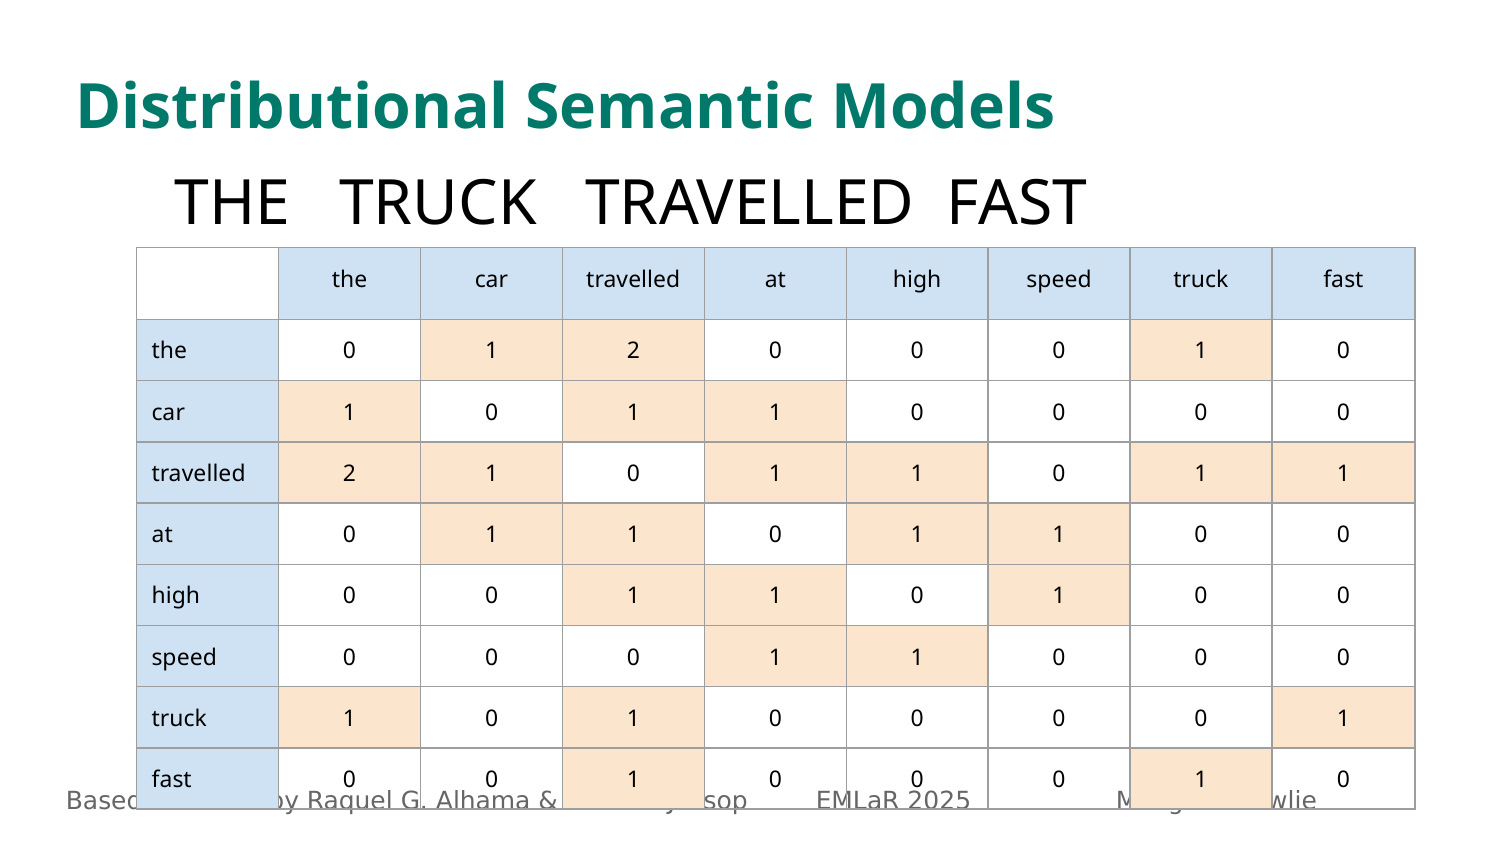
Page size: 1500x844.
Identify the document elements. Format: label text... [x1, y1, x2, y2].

table_cell 0 [279, 320, 420, 380]
table_cell 0 [1273, 320, 1414, 380]
table_cell 2 [279, 443, 420, 502]
table_cell 1 [563, 565, 704, 625]
table_cell 0 [847, 381, 987, 441]
table_cell the [137, 320, 278, 380]
table_cell 0 [421, 687, 562, 747]
table_cell 1 [705, 381, 846, 441]
title Distributional Semantic Models [75, 33, 1425, 175]
table_header the [279, 248, 420, 319]
table_cell 0 [989, 381, 1129, 441]
table_cell 1 [563, 504, 704, 564]
table_cell 1 [563, 749, 704, 808]
table_cell 0 [1131, 565, 1271, 625]
table_cell 0 [847, 687, 987, 747]
table_cell 1 [279, 381, 420, 441]
table_cell 1 [1131, 320, 1271, 380]
table_cell 0 [847, 320, 987, 380]
table_cell 1 [1131, 443, 1271, 502]
table_header [137, 248, 278, 319]
table_cell 0 [1273, 565, 1414, 625]
table_cell 0 [1273, 504, 1414, 564]
table_cell 1 [705, 626, 846, 686]
table_cell 0 [279, 626, 420, 686]
table_cell 2 [563, 320, 704, 380]
table_cell 1 [1131, 749, 1271, 808]
table_cell 0 [421, 565, 562, 625]
table_cell at [137, 504, 278, 564]
table_cell 1 [563, 381, 704, 441]
table_cell 0 [989, 443, 1129, 502]
table_cell 0 [989, 749, 1129, 808]
text_box THE TRUCK TRAVELLED FAST [163, 175, 1243, 234]
table_cell 1 [847, 443, 987, 502]
table_cell 0 [1131, 504, 1271, 564]
table_cell 0 [1131, 687, 1271, 747]
table_header at [705, 248, 846, 319]
table_cell 0 [279, 504, 420, 564]
table_cell 0 [989, 687, 1129, 747]
table_cell high [137, 565, 278, 625]
table_cell 1 [989, 504, 1129, 564]
table_header high [847, 248, 987, 319]
table_cell 0 [847, 749, 987, 808]
table_cell speed [137, 626, 278, 686]
table_cell 1 [847, 626, 987, 686]
table_cell 1 [1273, 443, 1414, 502]
table_cell 0 [421, 626, 562, 686]
table_cell 1 [1273, 687, 1414, 747]
table_cell 1 [705, 565, 846, 625]
table_cell 0 [279, 749, 420, 808]
table_header truck [1131, 248, 1271, 319]
table_cell 1 [847, 504, 987, 564]
table_cell car [137, 381, 278, 441]
table_header travelled [563, 248, 704, 319]
table_header speed [989, 248, 1129, 319]
table_cell 0 [421, 749, 562, 808]
table_cell 0 [1273, 381, 1414, 441]
table_cell 1 [705, 443, 846, 502]
table_cell fast [137, 749, 278, 808]
table_cell 1 [563, 687, 704, 747]
table_cell 0 [421, 381, 562, 441]
table_cell 0 [279, 565, 420, 625]
table_cell 0 [1273, 749, 1414, 808]
table_header fast [1273, 248, 1414, 319]
table_cell 0 [989, 320, 1129, 380]
table_cell 0 [563, 626, 704, 686]
table_cell 1 [989, 565, 1129, 625]
table_cell 0 [705, 749, 846, 808]
table_cell 0 [563, 443, 704, 502]
table_cell 0 [847, 565, 987, 625]
table_cell 1 [421, 443, 562, 502]
table_cell truck [137, 687, 278, 747]
table_header car [421, 248, 562, 319]
table_cell 1 [279, 687, 420, 747]
table_cell 1 [421, 504, 562, 564]
table_cell 0 [1131, 626, 1271, 686]
table_cell 1 [421, 320, 562, 380]
table_cell travelled [137, 443, 278, 502]
table_cell 0 [705, 504, 846, 564]
table_cell 0 [705, 320, 846, 380]
table_cell 0 [1273, 626, 1414, 686]
table_cell 0 [1131, 381, 1271, 441]
table_cell 0 [705, 687, 846, 747]
table_cell 0 [989, 626, 1129, 686]
